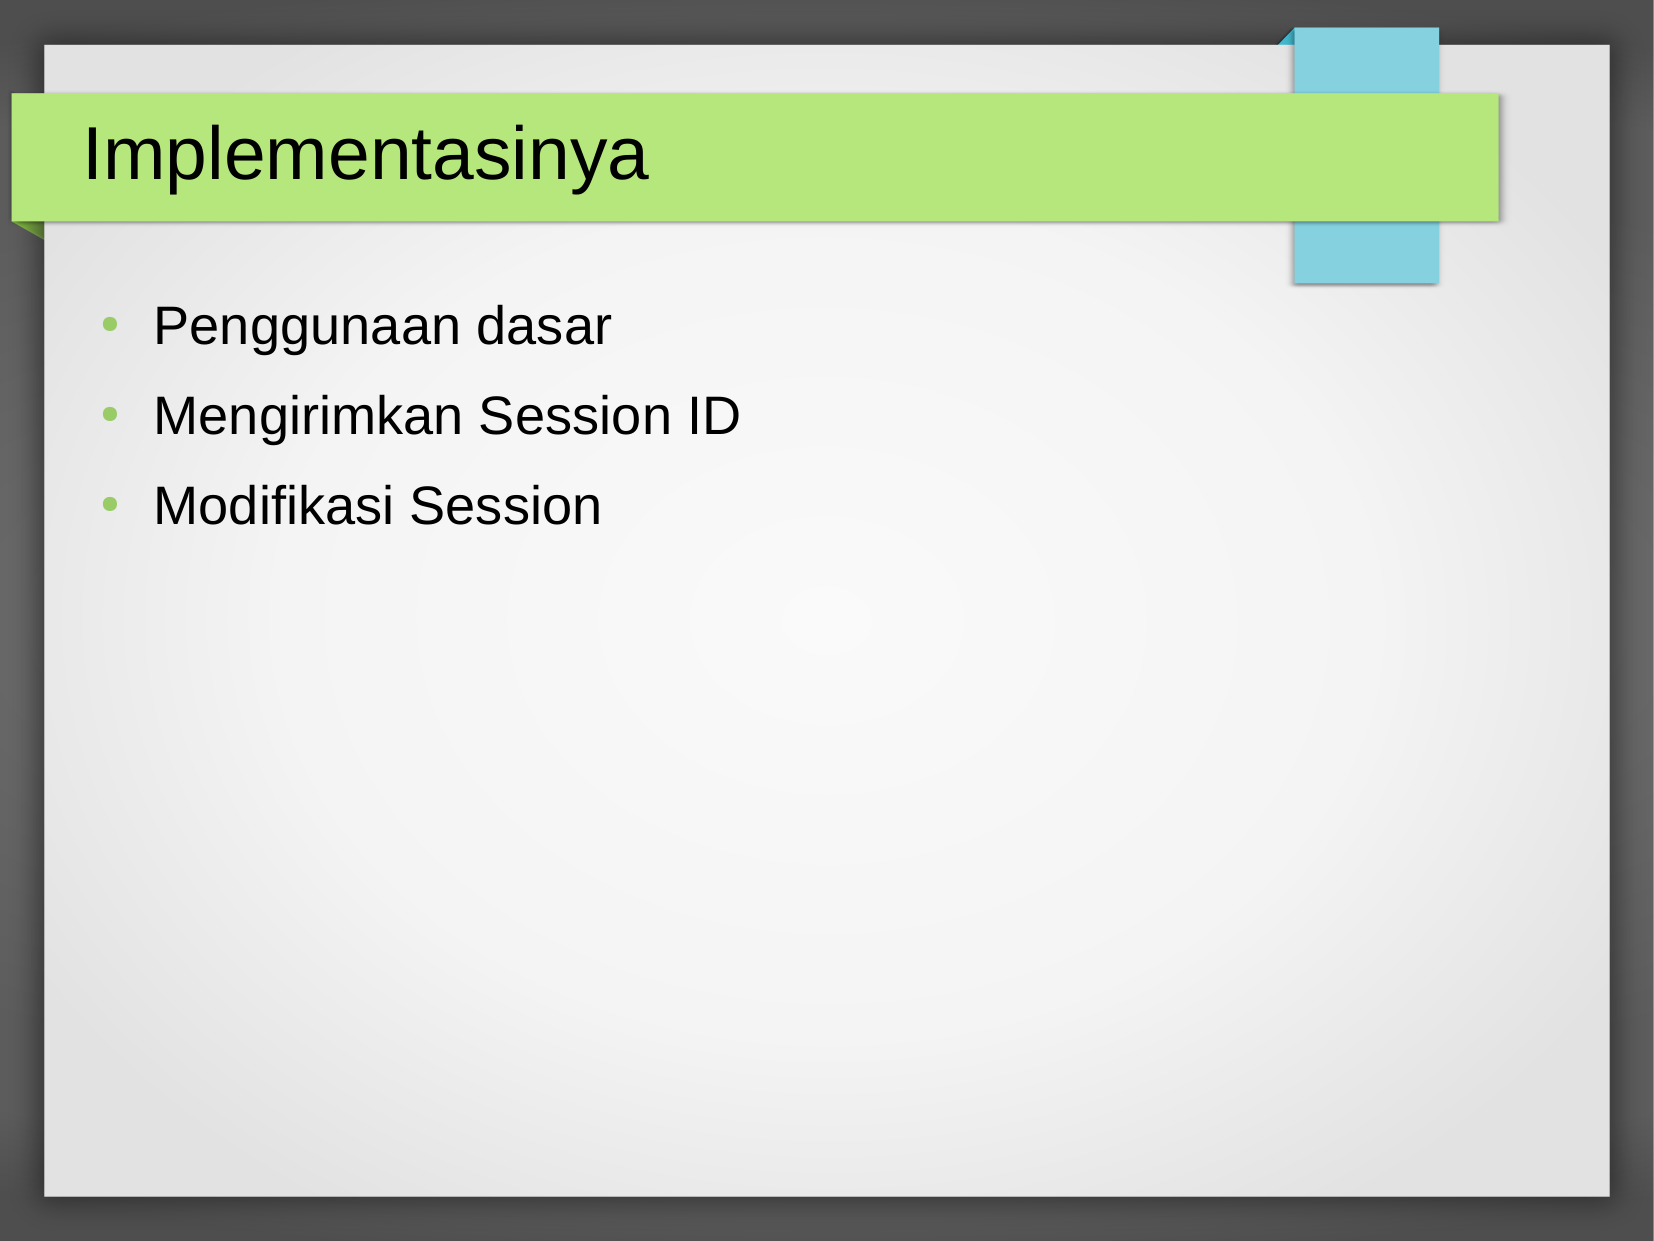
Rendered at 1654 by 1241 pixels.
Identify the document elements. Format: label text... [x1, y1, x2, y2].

title Implementasinya [82, 94, 1264, 213]
picture [0, 0, 1654, 1241]
list Penggunaan dasar Mengirimkan Session ID Modifikasi Session [82, 295, 1477, 1015]
